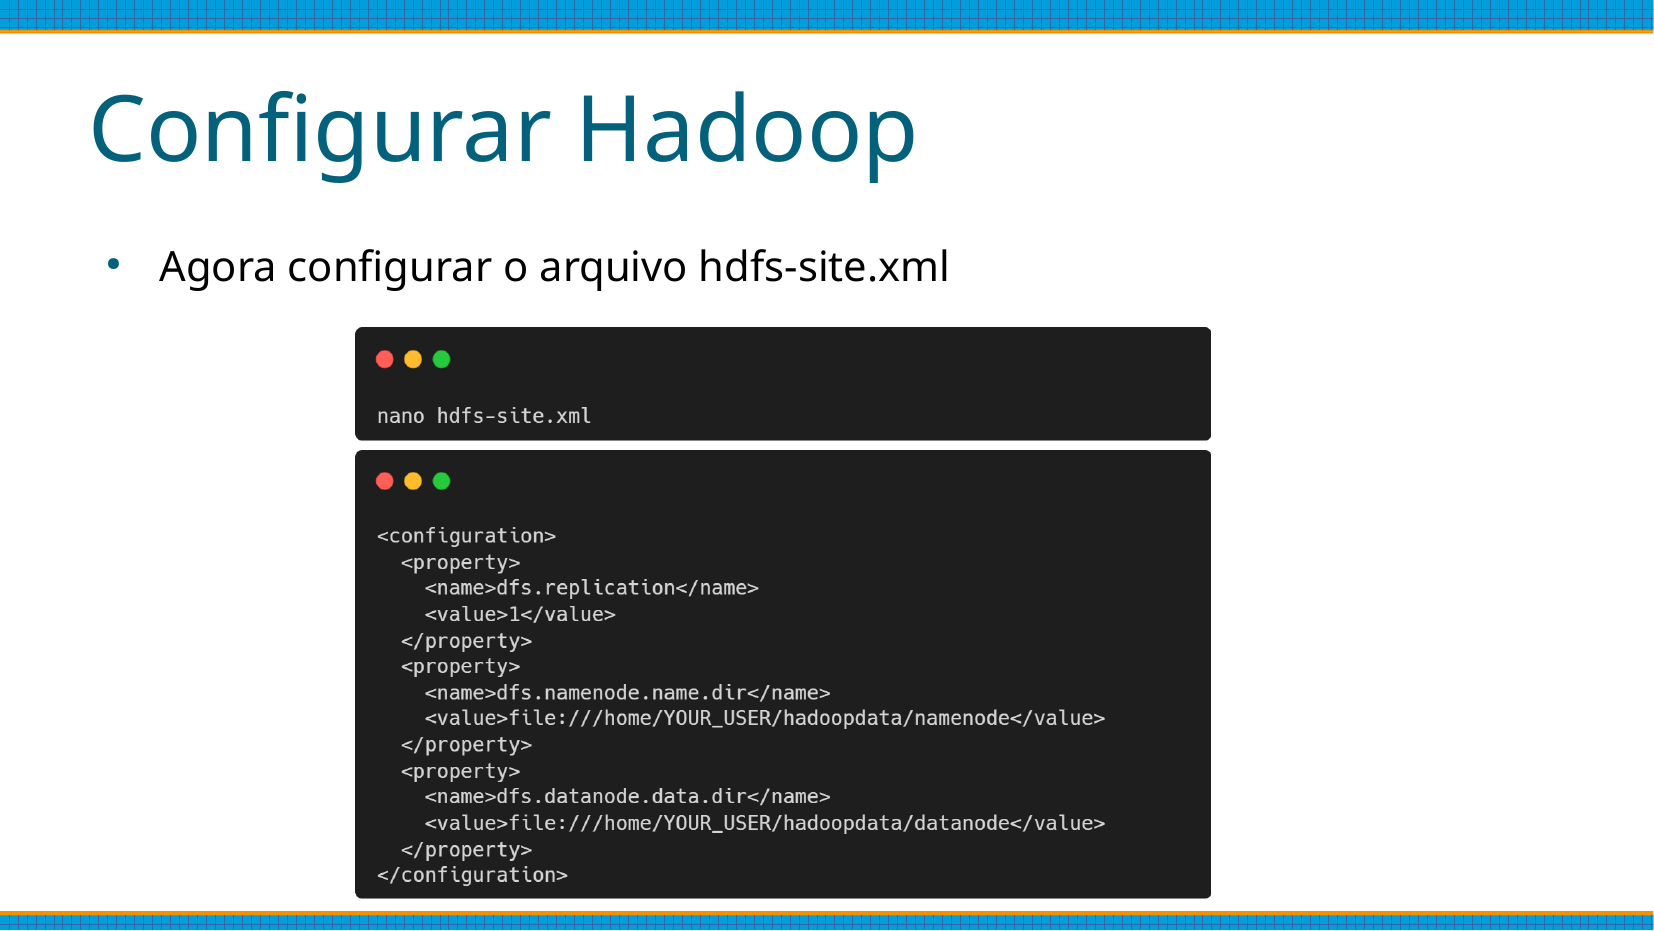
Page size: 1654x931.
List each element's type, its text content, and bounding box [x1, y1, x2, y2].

picture [354, 447, 1211, 901]
title Configurar Hadoop [88, 44, 1565, 207]
list Agora configurar o arquivo hdfs-site.xml [88, 236, 1565, 901]
picture [354, 324, 1211, 443]
